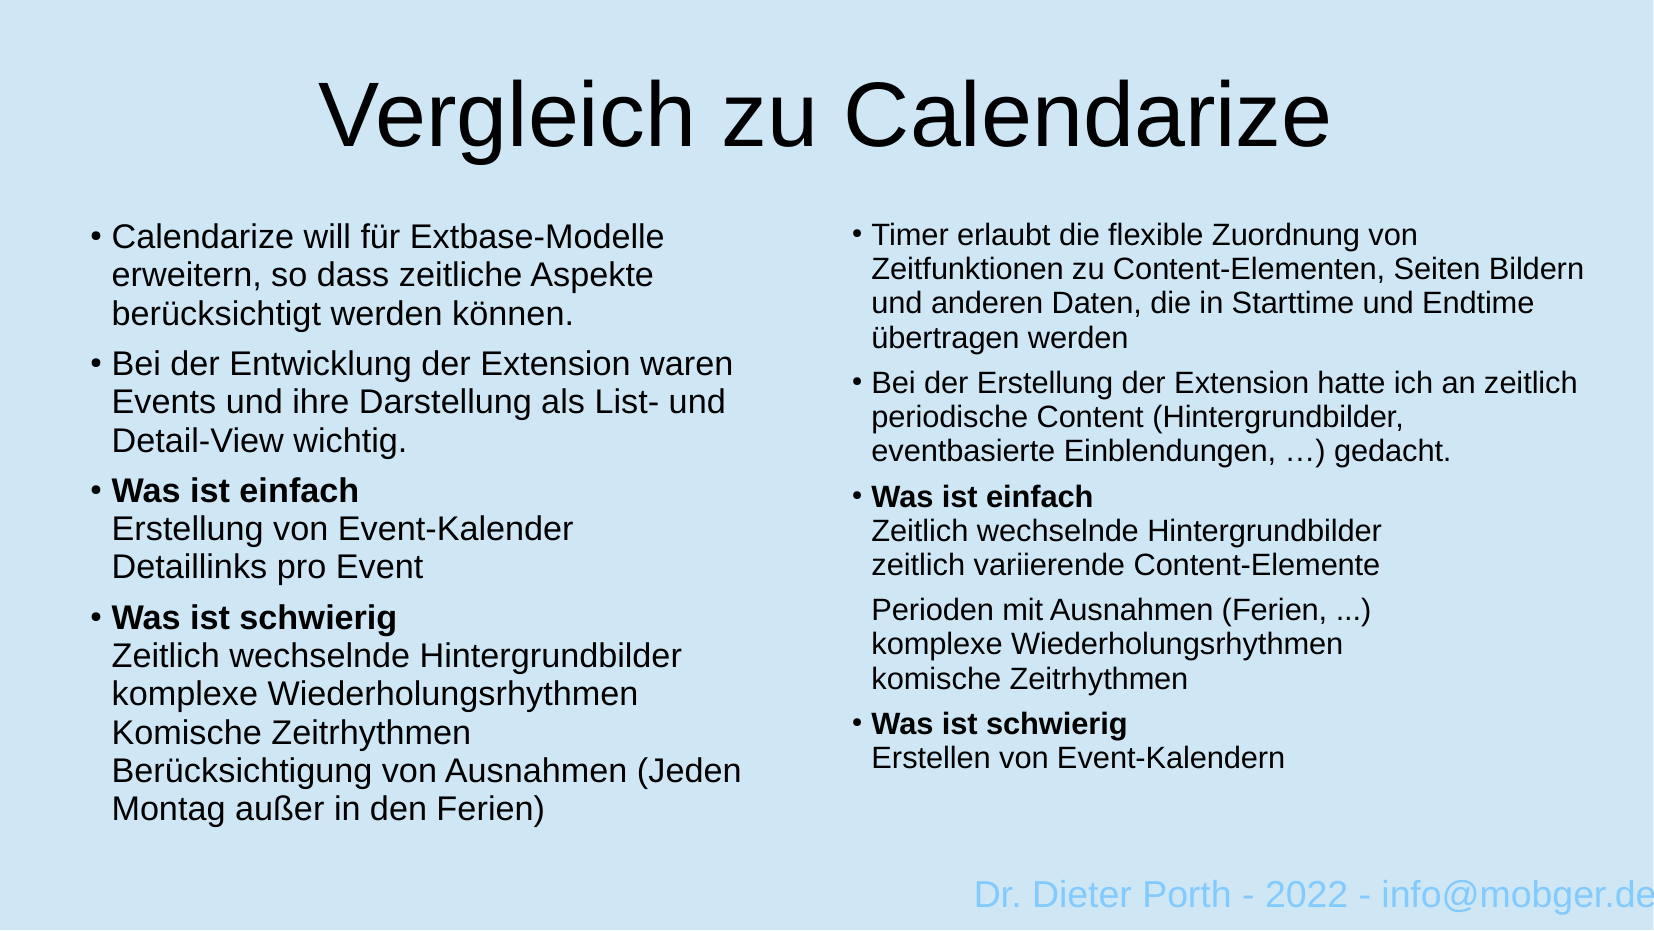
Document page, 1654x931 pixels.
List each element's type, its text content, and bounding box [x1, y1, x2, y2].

title Vergleich zu Calendarize [82, 37, 1571, 193]
title Dr. Dieter Porth - 2022 - info@mobger.de [958, 859, 1654, 931]
list Calendarize will für Extbase-Modelle erweitern, so dass zeitliche Aspekte berücksichtigt werden können. Bei der Entwicklung der Extension waren Events und ihre Darstellung als List- und Detail-View wichtig. Was ist einfach Erstellung von Event-Kalender Detaillinks pro Event Was ist schwierig Zeitlich wechselnde Hintergrundbilder komplexe Wiederholungsrhythmen Komische Zeitrhythmen Berücksichtigung von Ausnahmen (Jeden Montag außer in den Ferien) [82, 217, 809, 839]
list Timer erlaubt die flexible Zuordnung von Zeitfunktionen zu Content-Elementen, Seiten Bildern und anderen Daten, die in Starttime und Endtime übertragen werden Bei der Erstellung der Extension hatte ich an zeitlich periodische Content (Hintergrundbilder, eventbasierte Einblendungen, …) gedacht. Was ist einfach Zeitlich wechselnde Hintergrundbilder zeitlich variierende Content-Elemente Perioden mit Ausnahmen (Ferien, ...) komplexe Wiederholungsrhythmen komische Zeitrhythmen Was ist schwierig Erstellen von Event-Kalendern [845, 217, 1595, 792]
